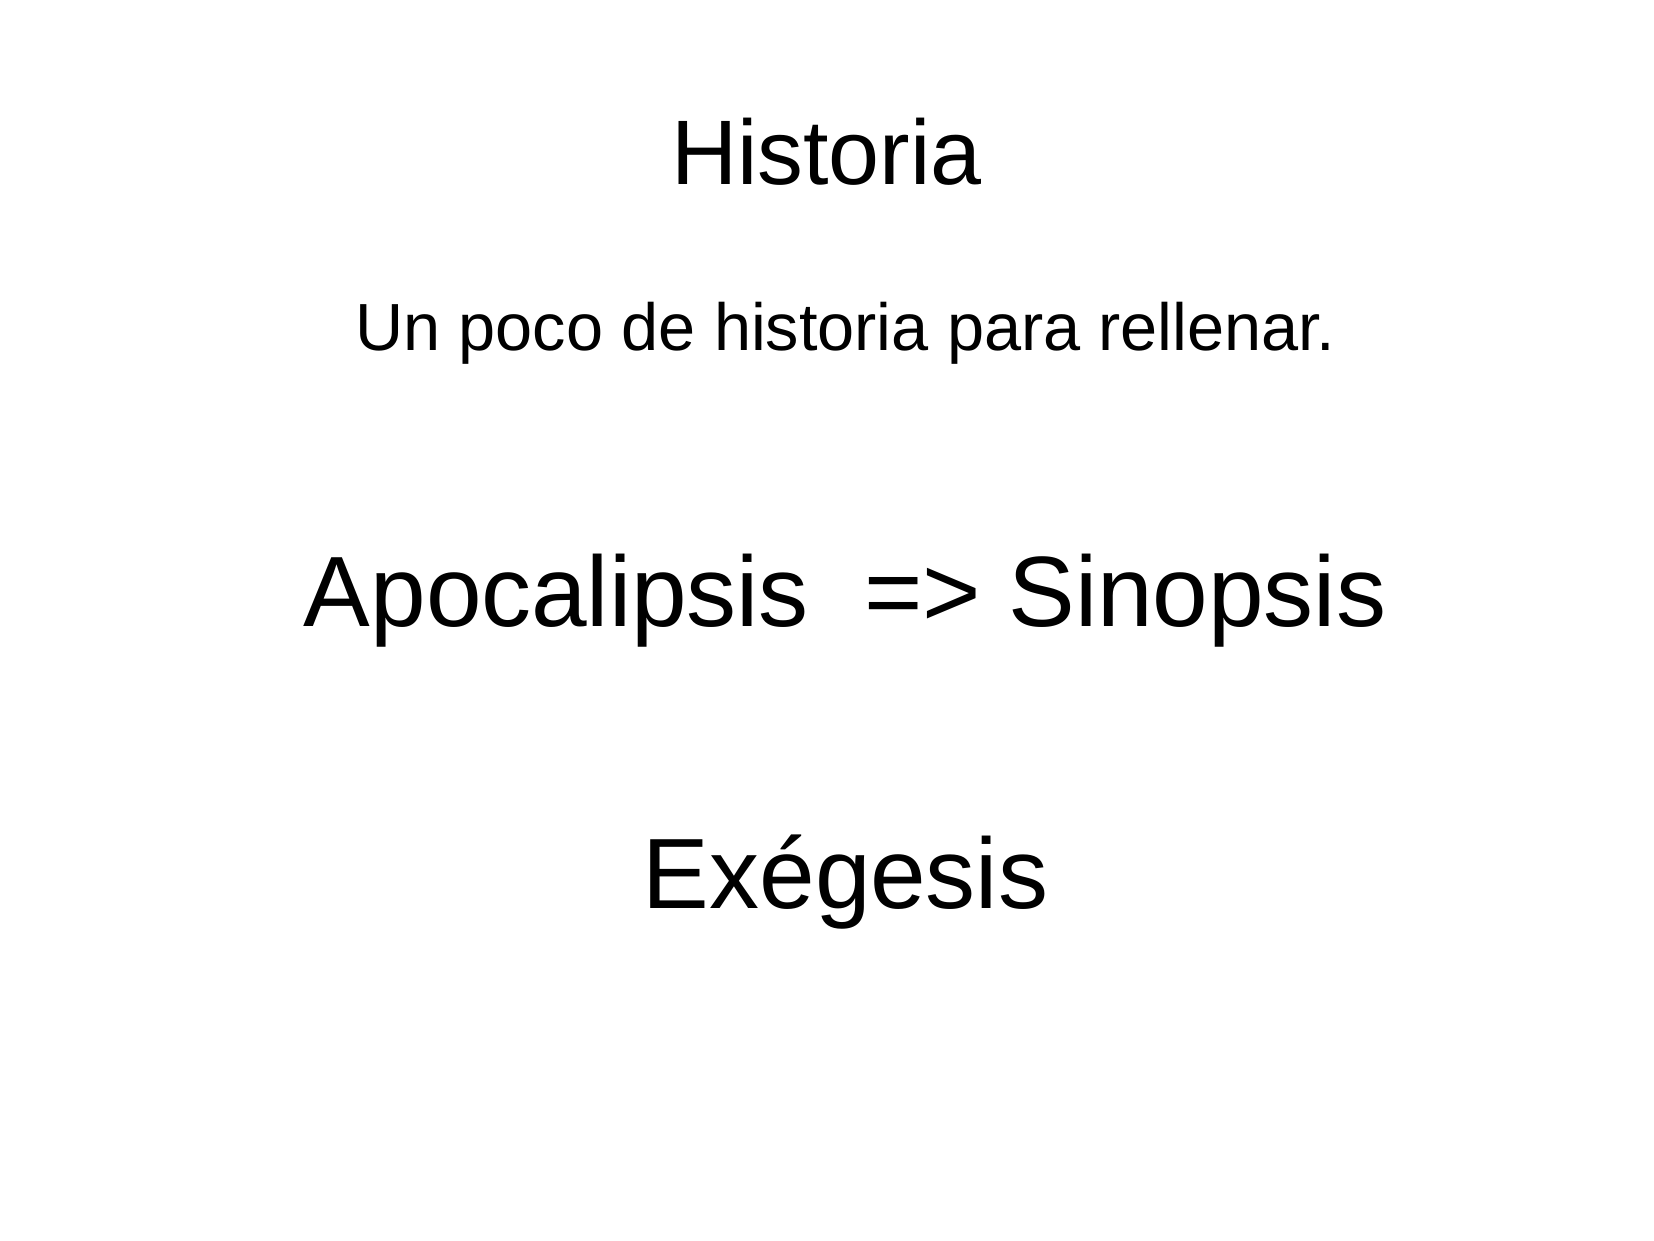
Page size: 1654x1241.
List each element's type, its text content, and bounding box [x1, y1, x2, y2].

title Historia [82, 49, 1571, 257]
list Un poco de historia para rellenar. Apocalipsis => Sinopsis Exégesis [82, 290, 1538, 1010]
